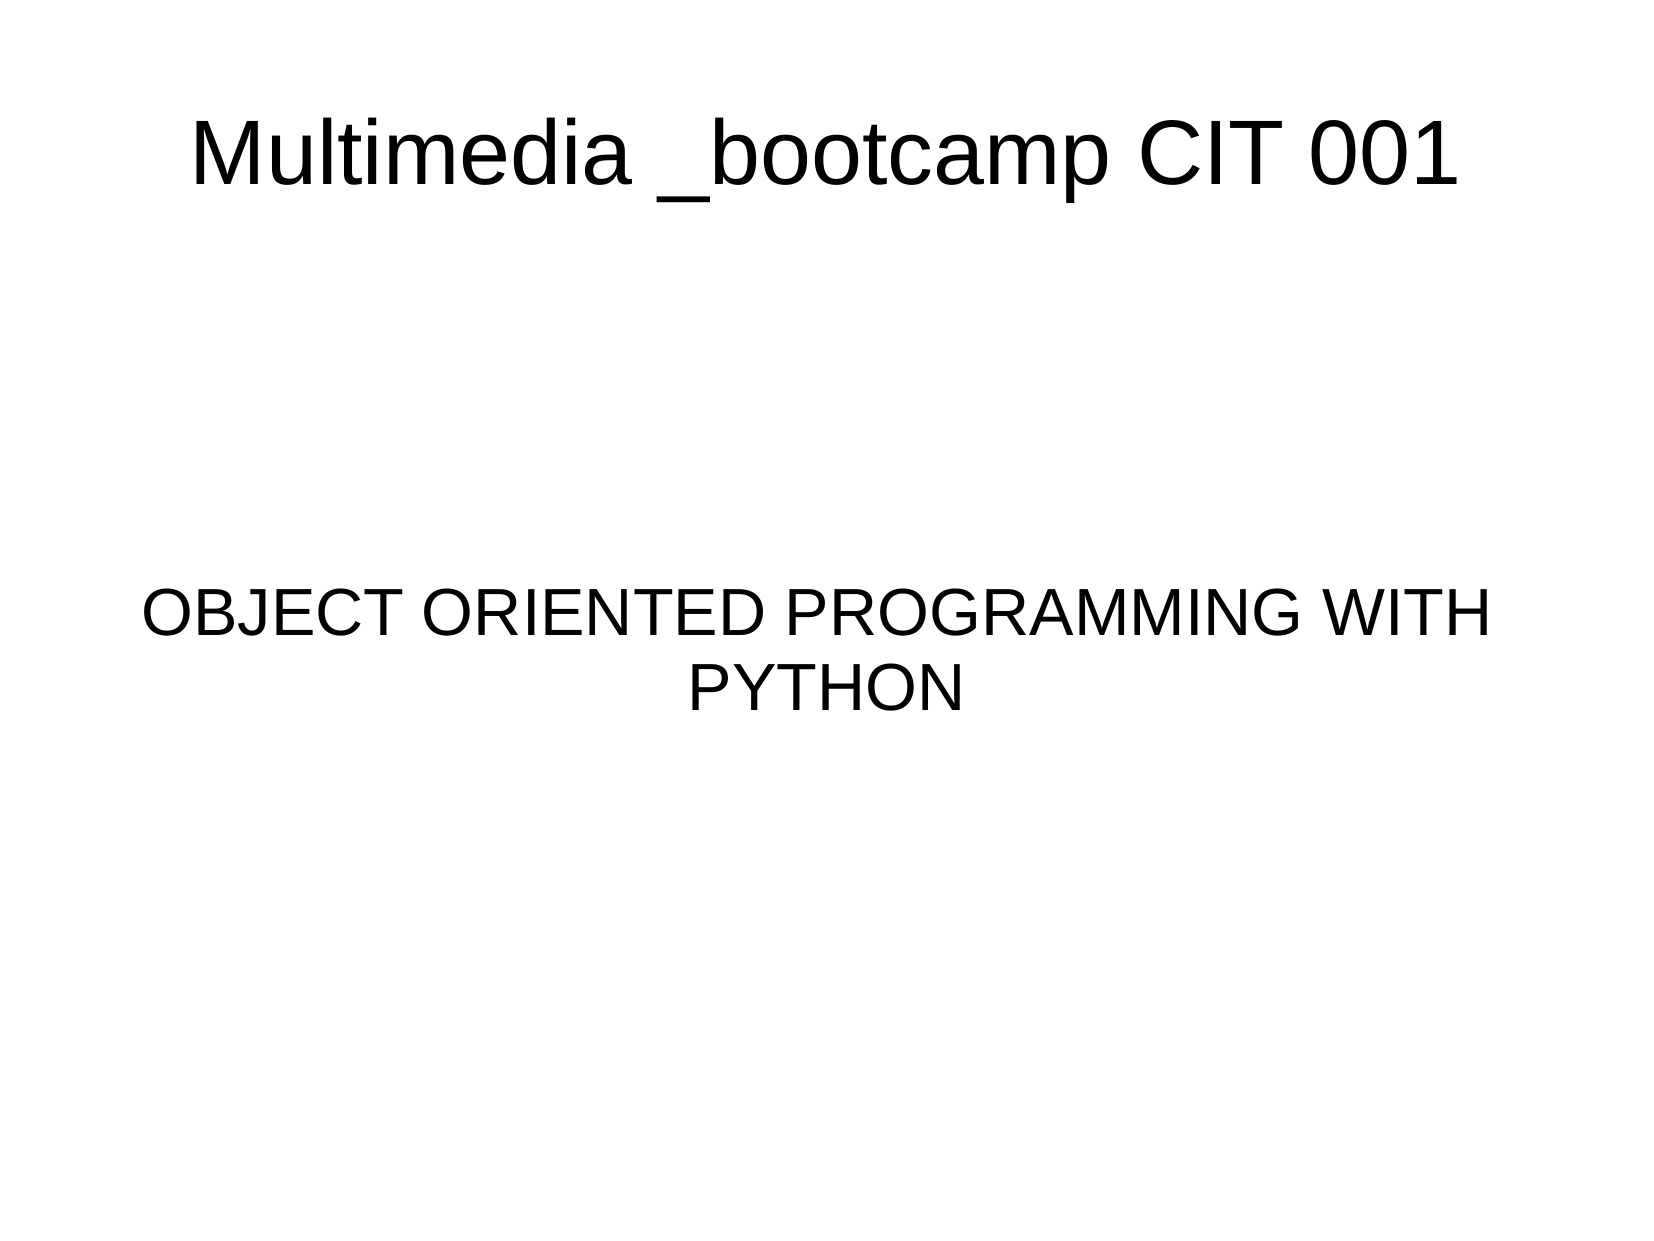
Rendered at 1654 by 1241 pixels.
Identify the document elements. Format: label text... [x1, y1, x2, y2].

title Multimedia _bootcamp CIT 001 [82, 49, 1571, 257]
subtitle OBJECT ORIENTED PROGRAMMING WITH PYTHON [82, 290, 1571, 1010]
